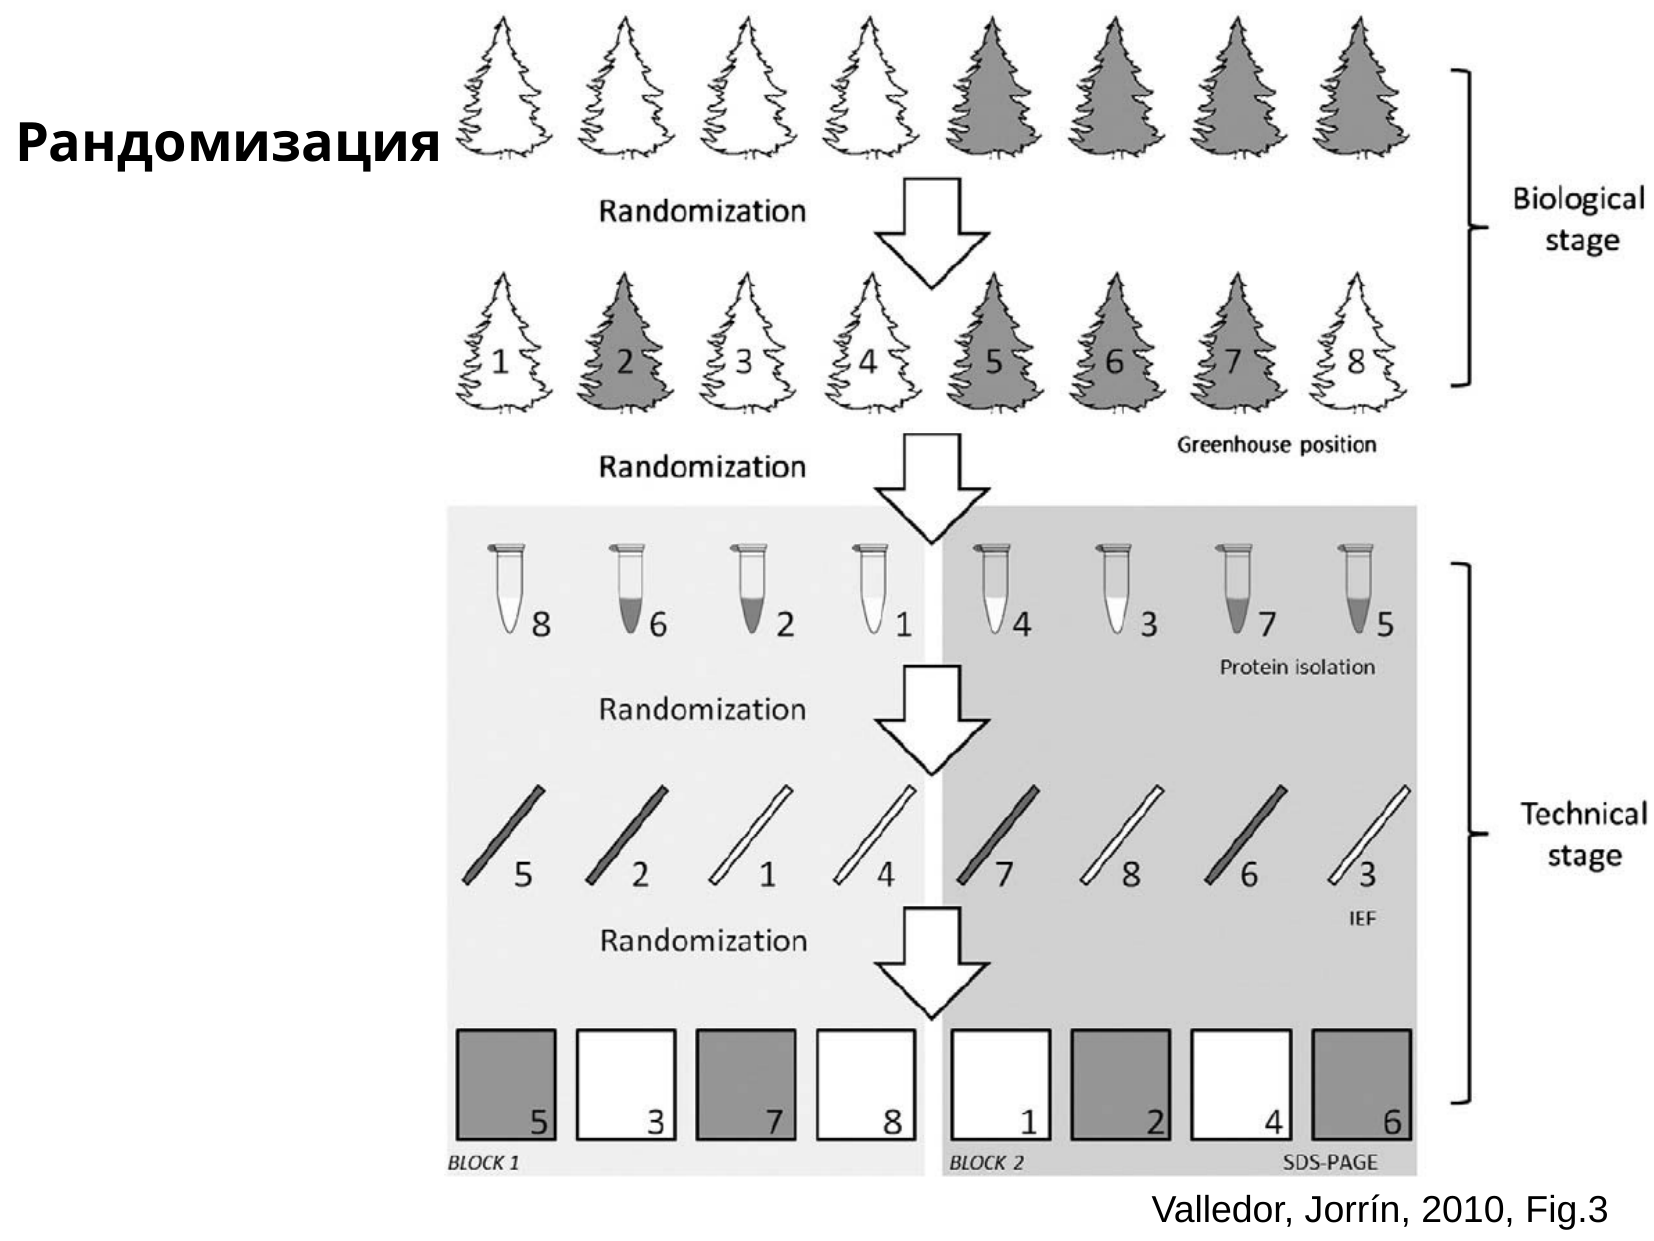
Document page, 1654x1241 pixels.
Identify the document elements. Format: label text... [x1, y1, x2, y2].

picture [425, 2, 1654, 1188]
text_box Valledor, Jorrín, 2010, Fig.3 [1136, 1181, 1648, 1241]
title Рандомизация [15, 19, 1636, 260]
